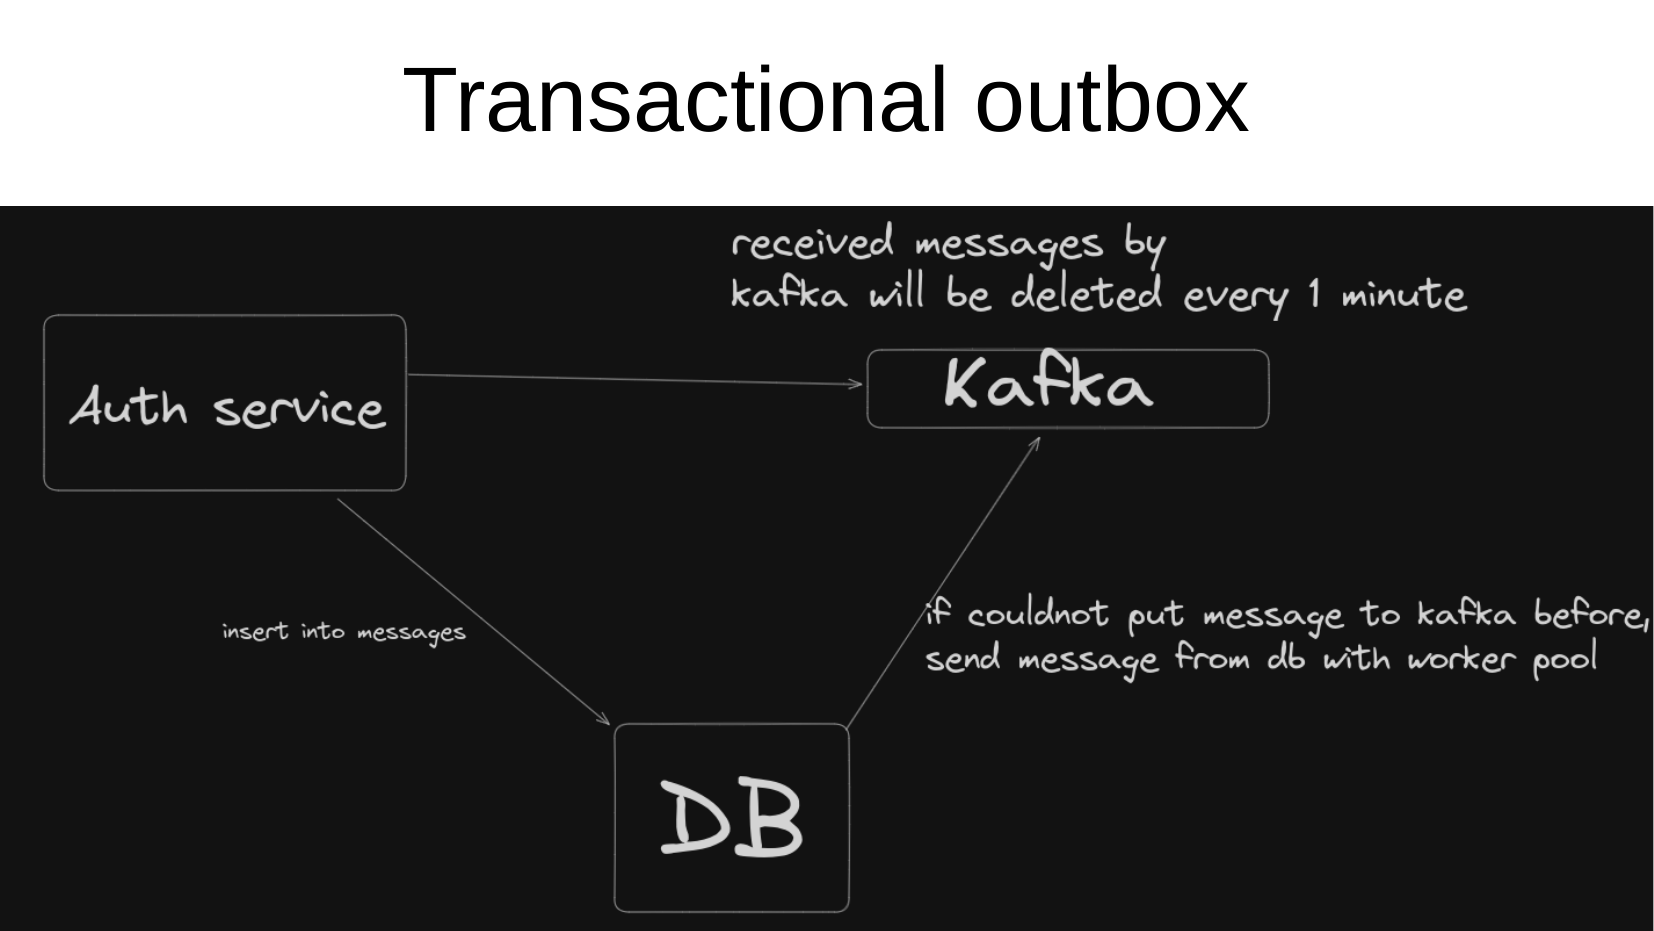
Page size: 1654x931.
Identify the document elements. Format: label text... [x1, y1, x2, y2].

title Transactional outbox [82, 21, 1571, 178]
picture [0, 206, 1654, 931]
